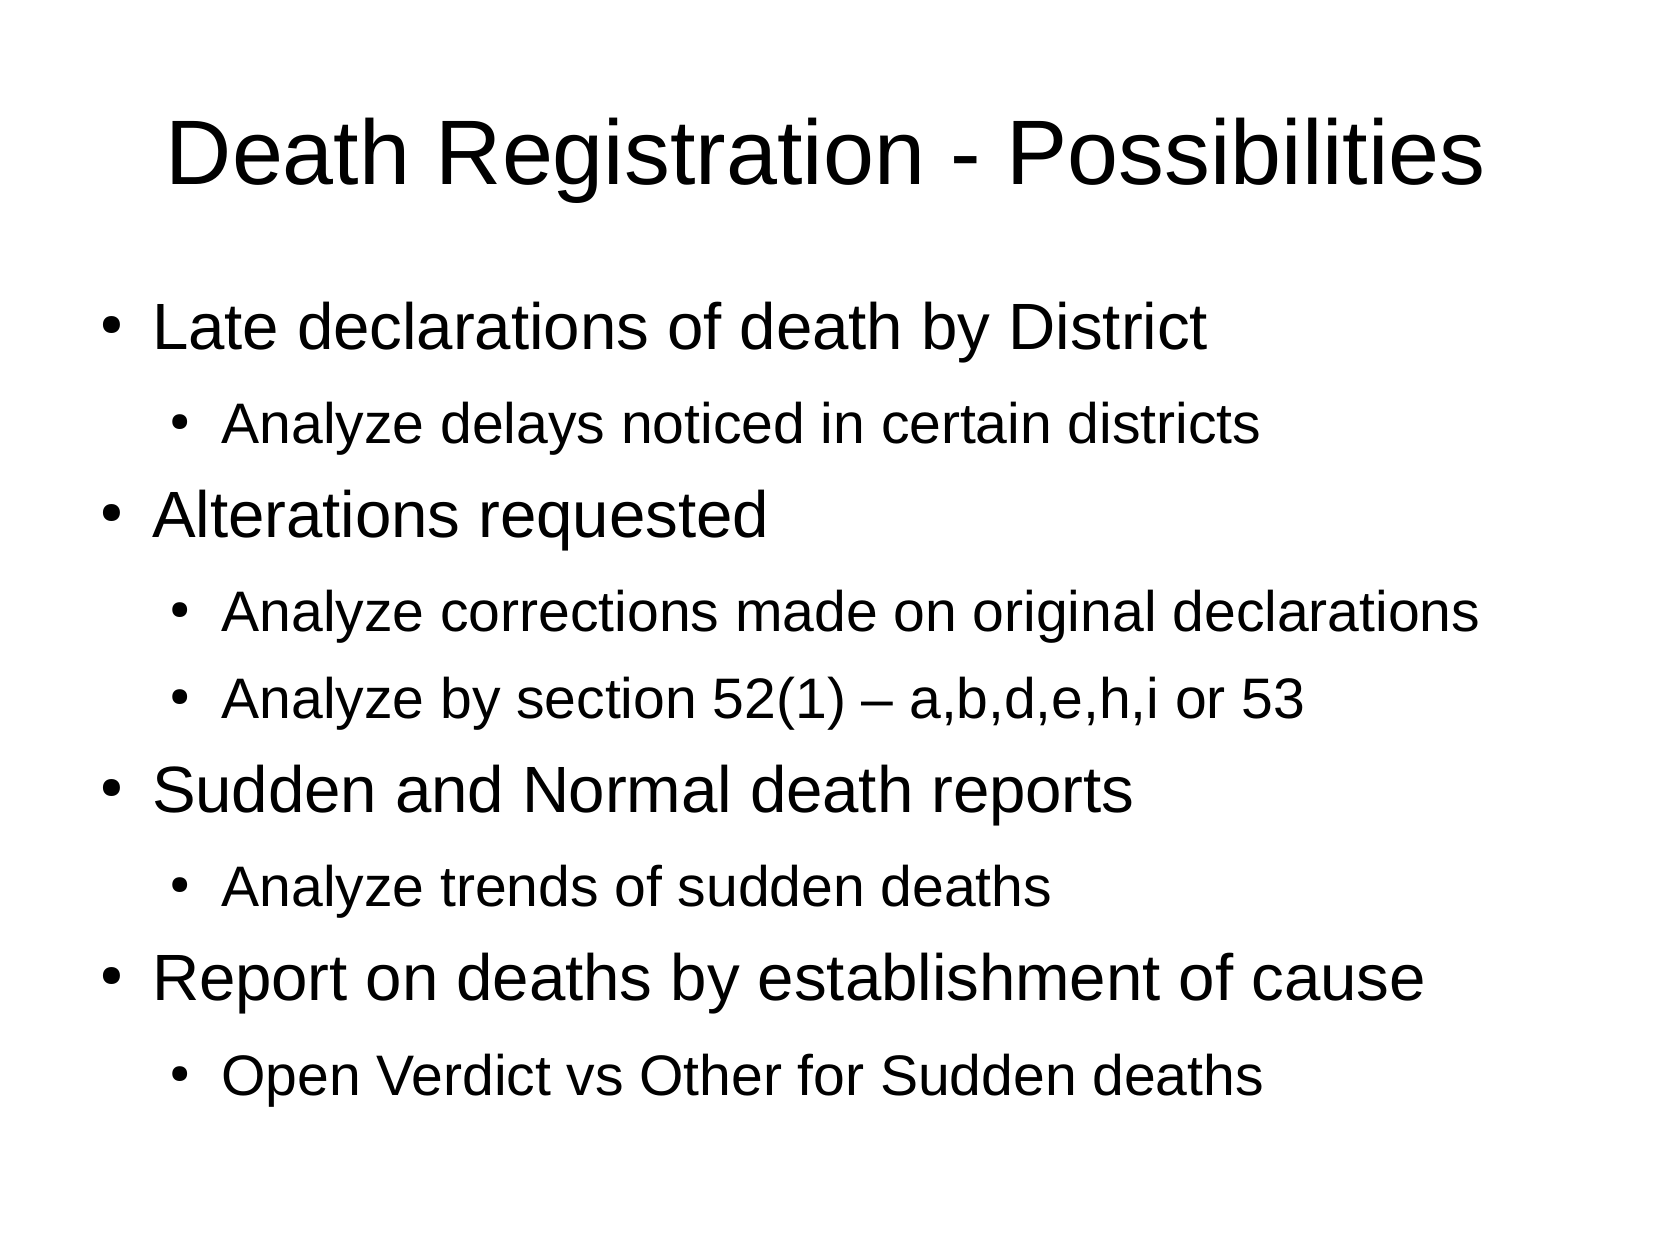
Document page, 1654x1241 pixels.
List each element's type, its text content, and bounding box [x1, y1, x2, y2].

title Death Registration - Possibilities [82, 56, 1571, 250]
list Late declarations of death by District Analyze delays noticed in certain districts Alterations requested Analyze corrections made on original declarations Analyze by section 52(1) – a,b,d,e,h,i or 53 Sudden and Normal death reports Analyze trends of sudden deaths Report on deaths by establishment of cause Open Verdict vs Other for Sudden deaths [82, 290, 1571, 1109]
